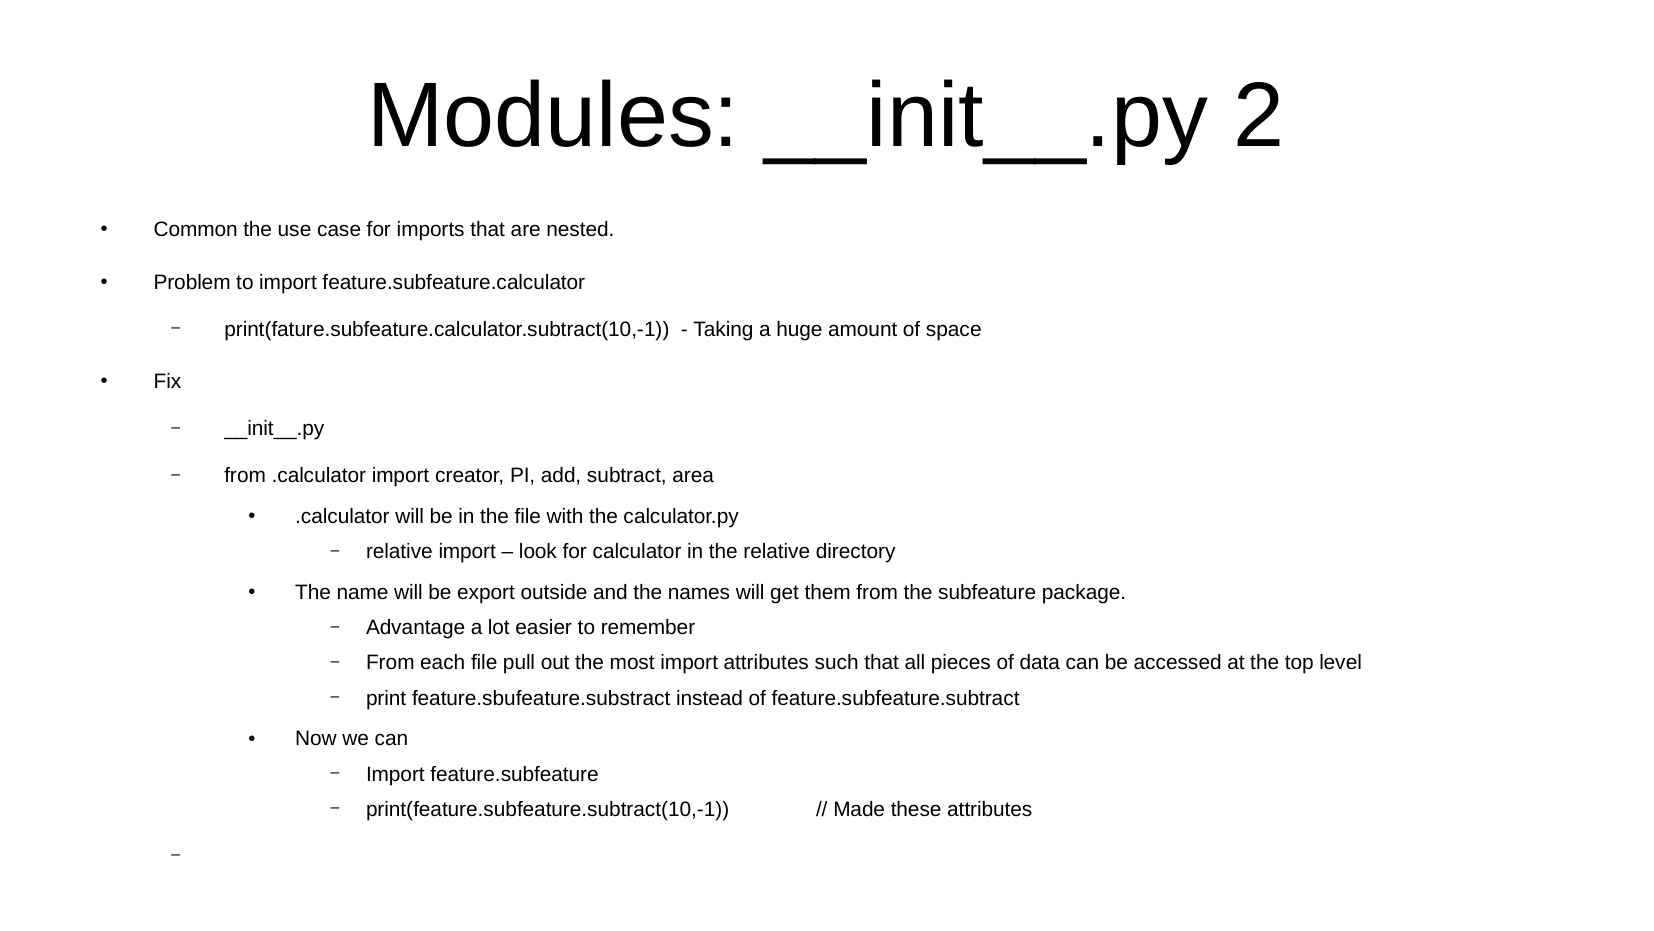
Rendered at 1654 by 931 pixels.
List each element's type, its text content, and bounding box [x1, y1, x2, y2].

title Modules: __init__.py 2 [82, 37, 1571, 193]
list Common the use case for imports that are nested. Problem to import feature.subfeature.calculator print(fature.subfeature.calculator.subtract(10,-1)) - Taking a huge amount of space Fix __init__.py from .calculator import creator, PI, add, subtract, area .calculator will be in the file with the calculator.py relative import – look for calculator in the relative directory The name will be export outside and the names will get them from the subfeature package. Advantage a lot easier to remember From each file pull out the most import attributes such that all pieces of data can be accessed at the top level print feature.sbufeature.substract instead of feature.subfeature.subtract Now we can Import feature.subfeature print(feature.subfeature.subtract(10,-1)) // Made these attributes [82, 217, 1576, 901]
